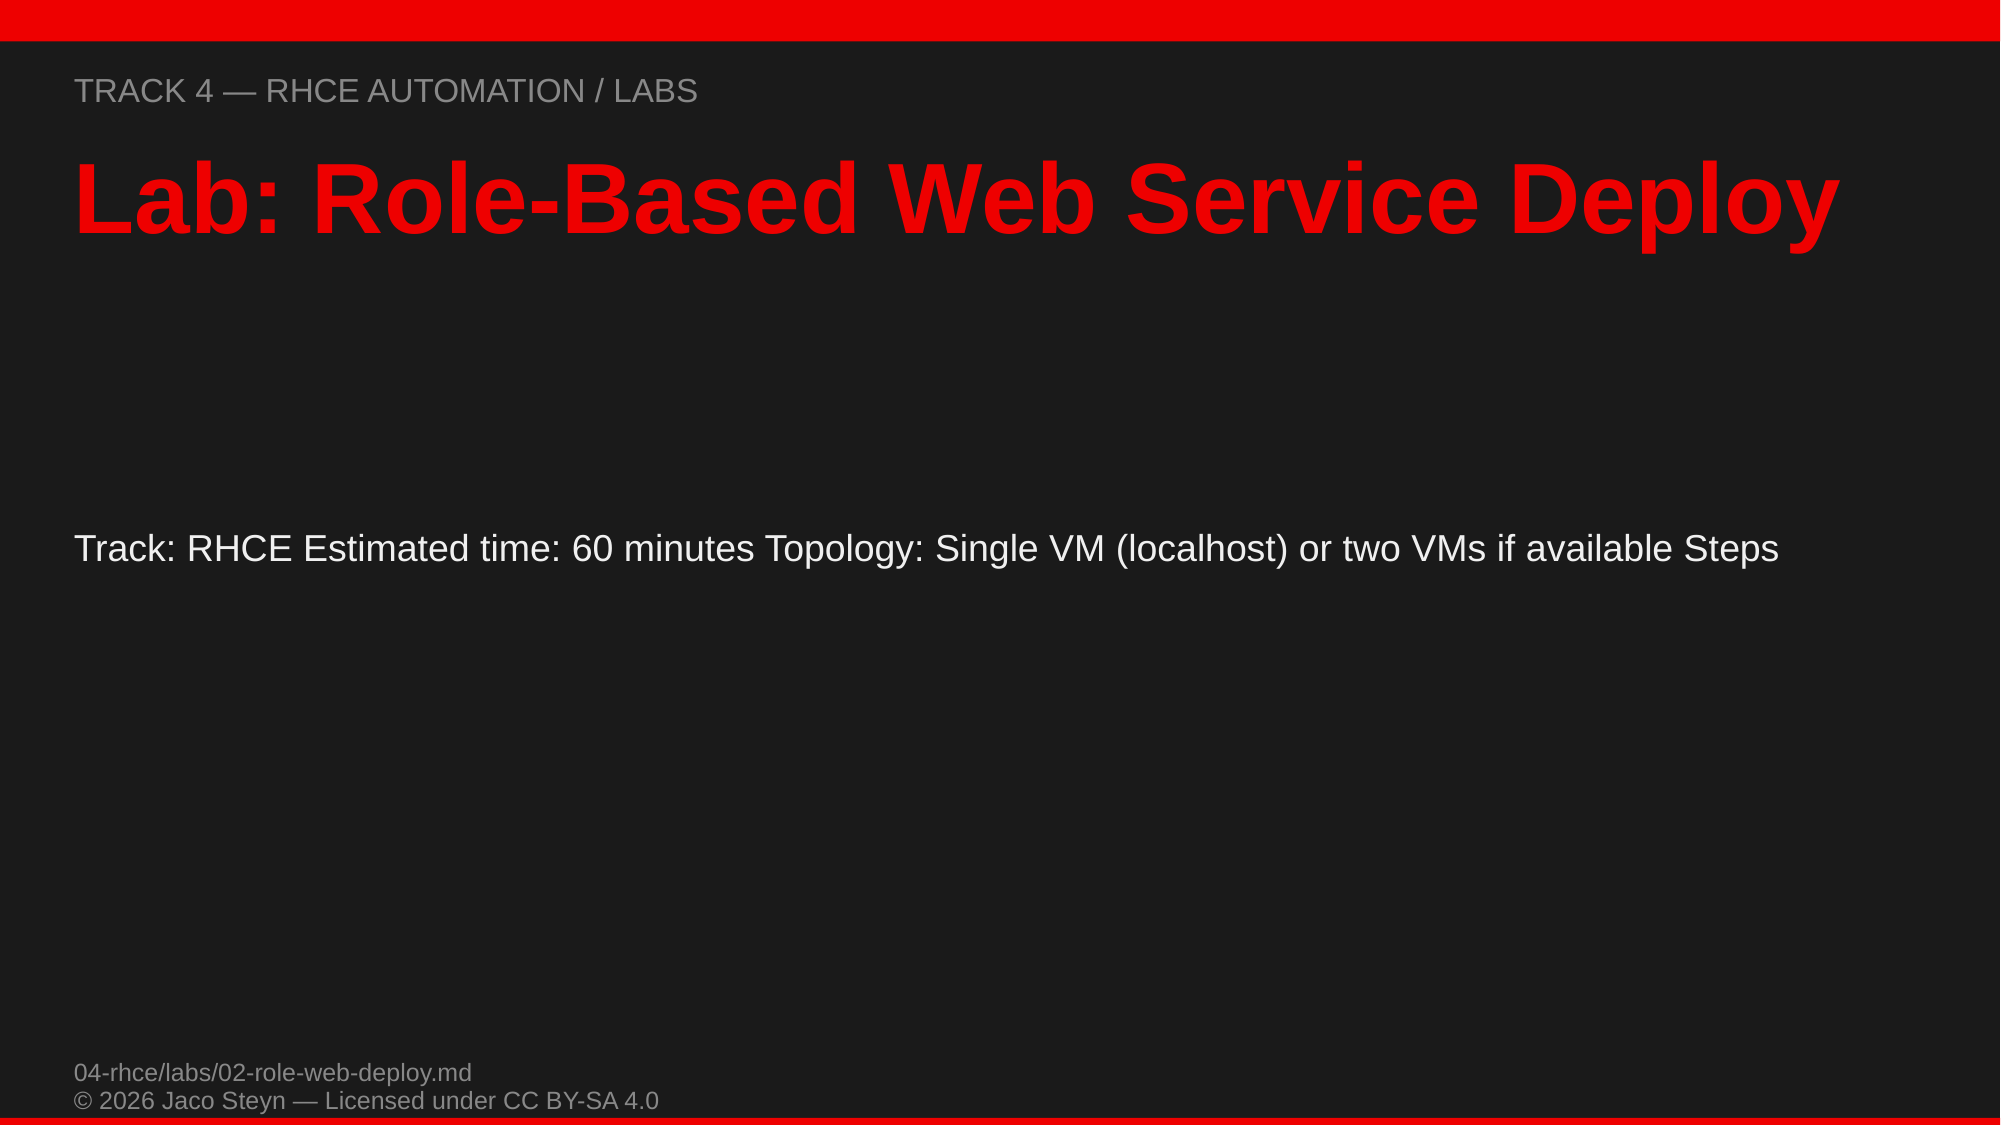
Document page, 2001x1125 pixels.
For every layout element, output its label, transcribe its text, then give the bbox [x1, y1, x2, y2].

text_box Lab: Role-Based Web Service Deploy [59, 135, 1942, 461]
text_box TRACK 4 — RHCE AUTOMATION / LABS [59, 64, 1942, 119]
text_box 04-rhce/labs/02-role-web-deploy.md © 2026 Jaco Steyn — Licensed under CC BY-SA 4.0 [59, 1051, 1942, 1111]
text_box Track: RHCE Estimated time: 60 minutes Topology: Single VM (localhost) or two VMs if available Steps [59, 519, 1942, 727]
text_box [0, 0, 2001, 42]
text_box [0, 1117, 2001, 1125]
